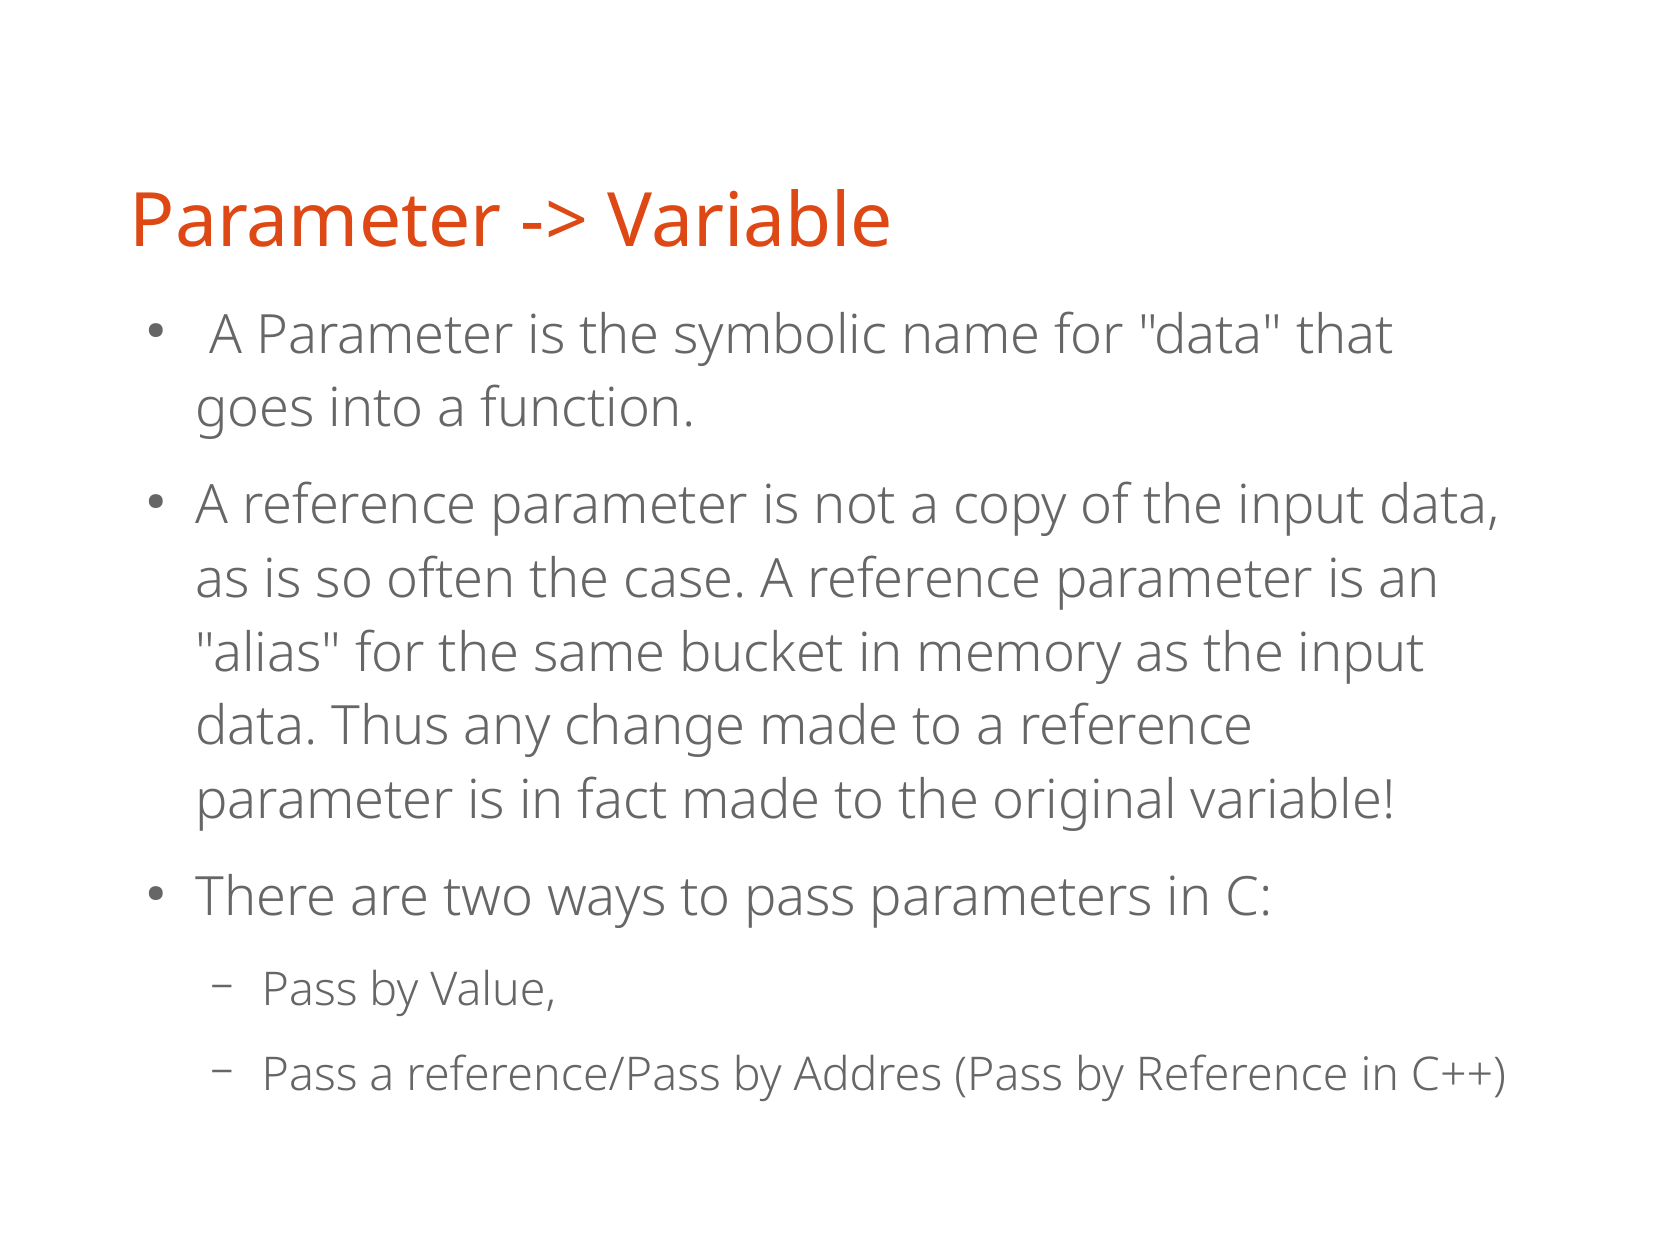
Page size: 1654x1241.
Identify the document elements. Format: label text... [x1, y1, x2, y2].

title Parameter -> Variable [129, 153, 1518, 281]
list A Parameter is the symbolic name for "data" that goes into a function. A reference parameter is not a copy of the input data, as is so often the case. A reference parameter is an "alias" for the same bucket in memory as the input data. Thus any change made to a reference parameter is in fact made to the original variable! There are two ways to pass parameters in C: Pass by Value, Pass a reference/Pass by Addres (Pass by Reference in C++) [129, 295, 1518, 1158]
